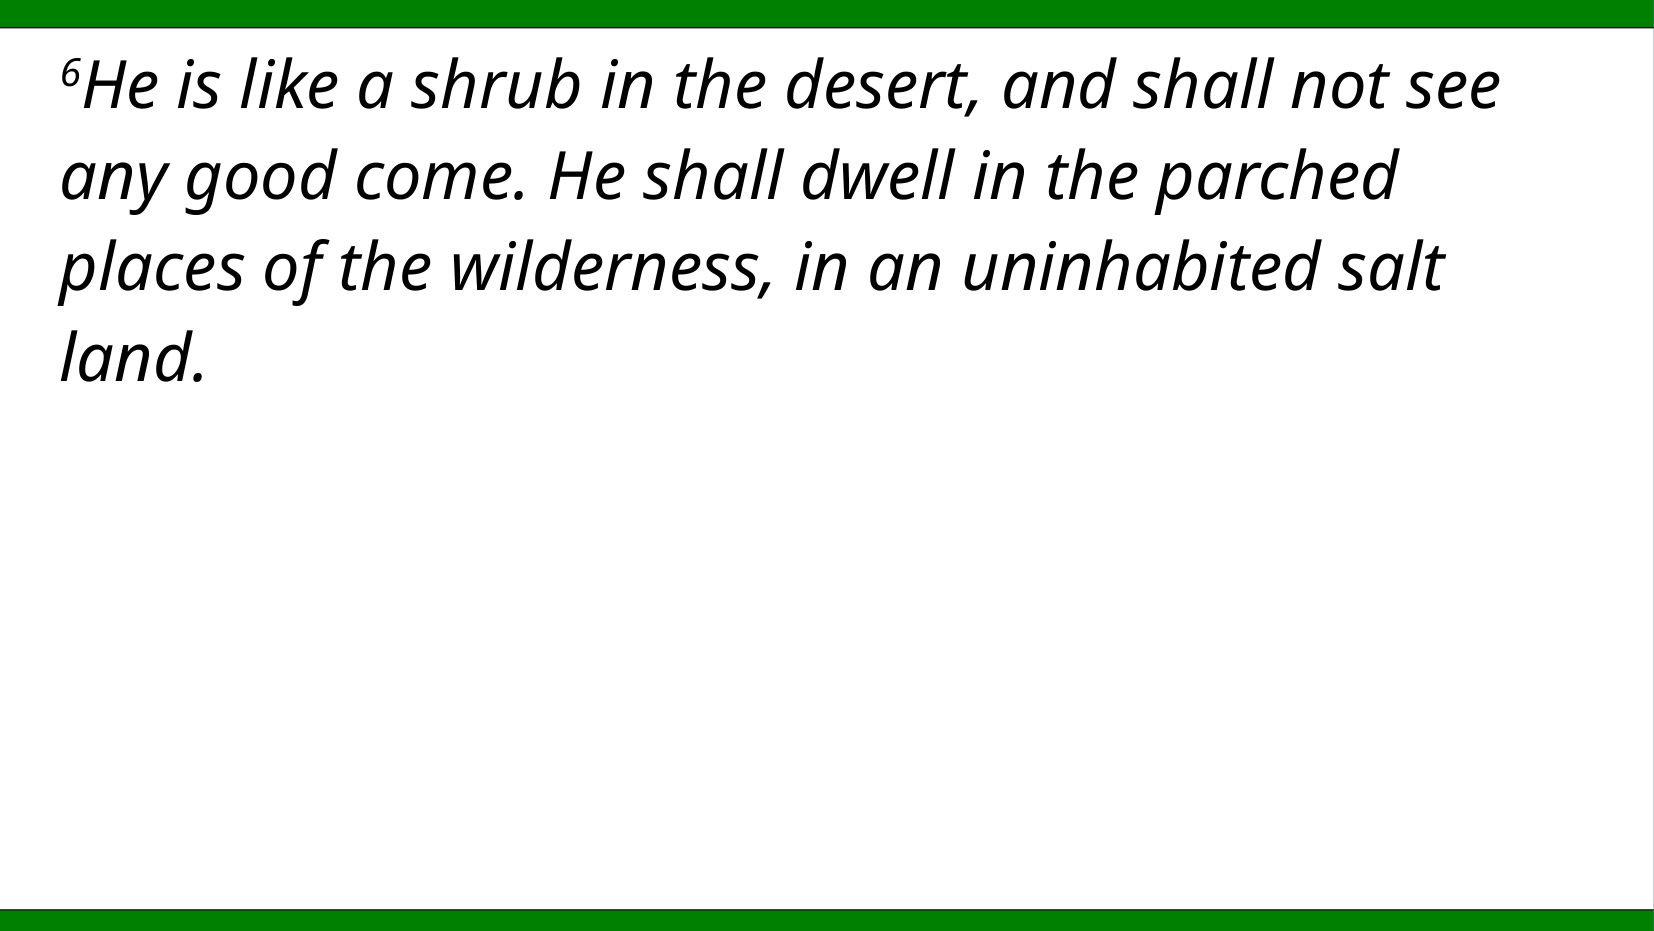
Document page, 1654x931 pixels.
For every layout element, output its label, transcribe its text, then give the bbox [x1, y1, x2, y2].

text_box 6He is like a shrub in the desert, and shall not see any good come. He shall dwell in the parched places of the wilderness, in an uninhabited salt land. [45, 30, 1576, 400]
picture [0, 0, 1654, 931]
